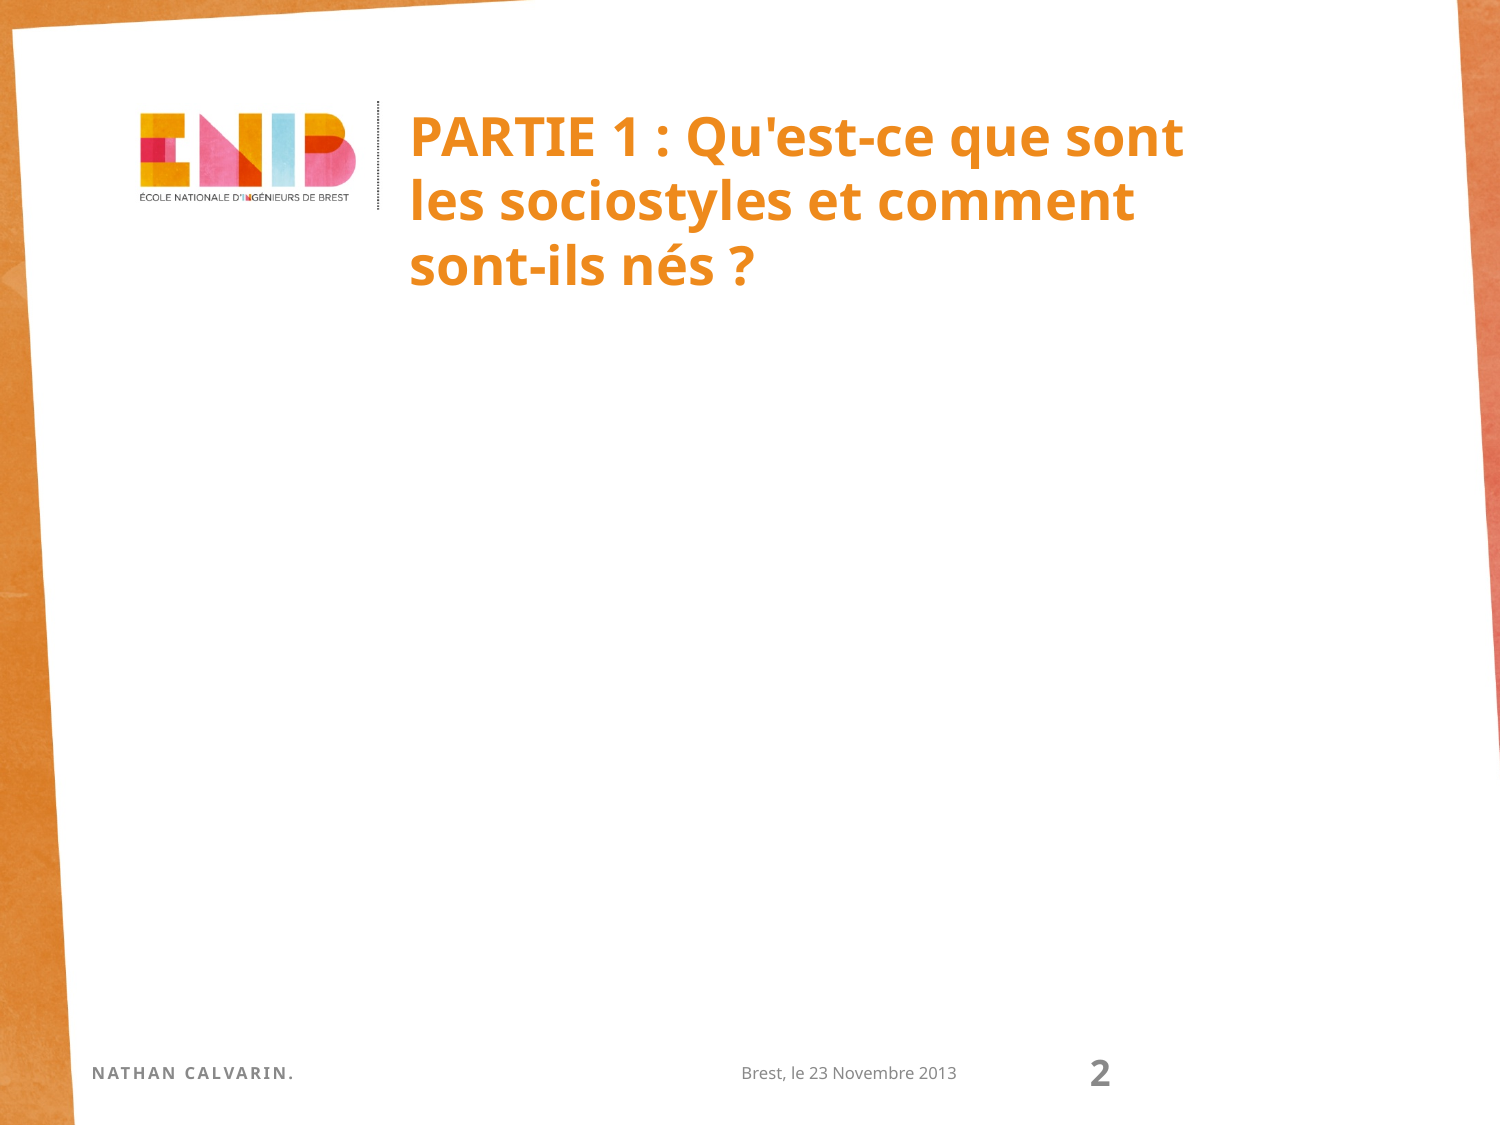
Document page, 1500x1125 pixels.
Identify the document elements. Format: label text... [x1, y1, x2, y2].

picture [0, 0, 1500, 1125]
text_box Brest, le 23 Novembre 2013 [726, 1042, 1074, 1103]
title PARTIE 1 : Qu'est-ce que sont les sociostyles et comment sont-ils nés ? [409, 101, 1270, 220]
text_box <numéro> [1074, 1042, 1426, 1103]
text_box NATHAN CALVARIN. [76, 1042, 715, 1103]
